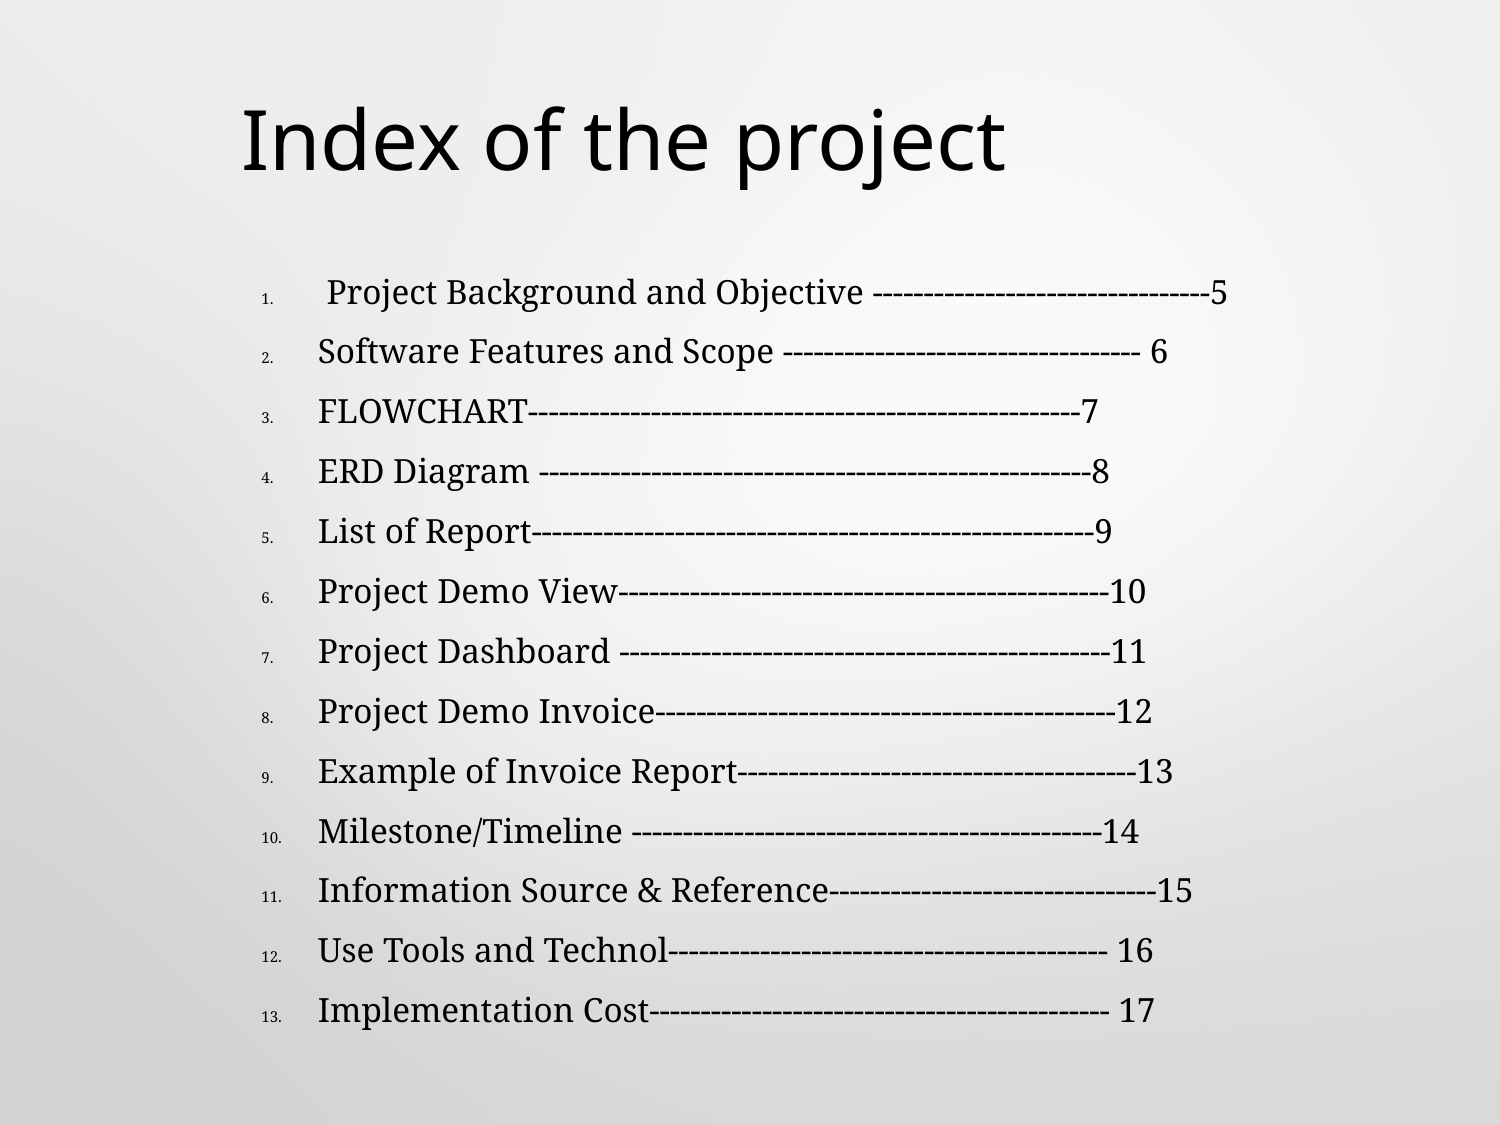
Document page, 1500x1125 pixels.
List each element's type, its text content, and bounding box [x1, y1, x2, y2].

text_box Project Background and Objective ---------------------------------5 Software Features and Scope ----------------------------------- 6 FLOWCHART------------------------------------------------------7 ERD Diagram ------------------------------------------------------8 List of Report-------------------------------------------------------9 Project Demo View------------------------------------------------10 Project Dashboard ------------------------------------------------11 Project Demo Invoice---------------------------------------------12 Example of Invoice Report---------------------------------------13 Milestone/Timeline ----------------------------------------------14 Information Source & Reference--------------------------------15 Use Tools and Technol------------------------------------------- 16 Implementation Cost--------------------------------------------- 17 [247, 243, 1500, 1037]
title Index of the project [225, 79, 1500, 342]
